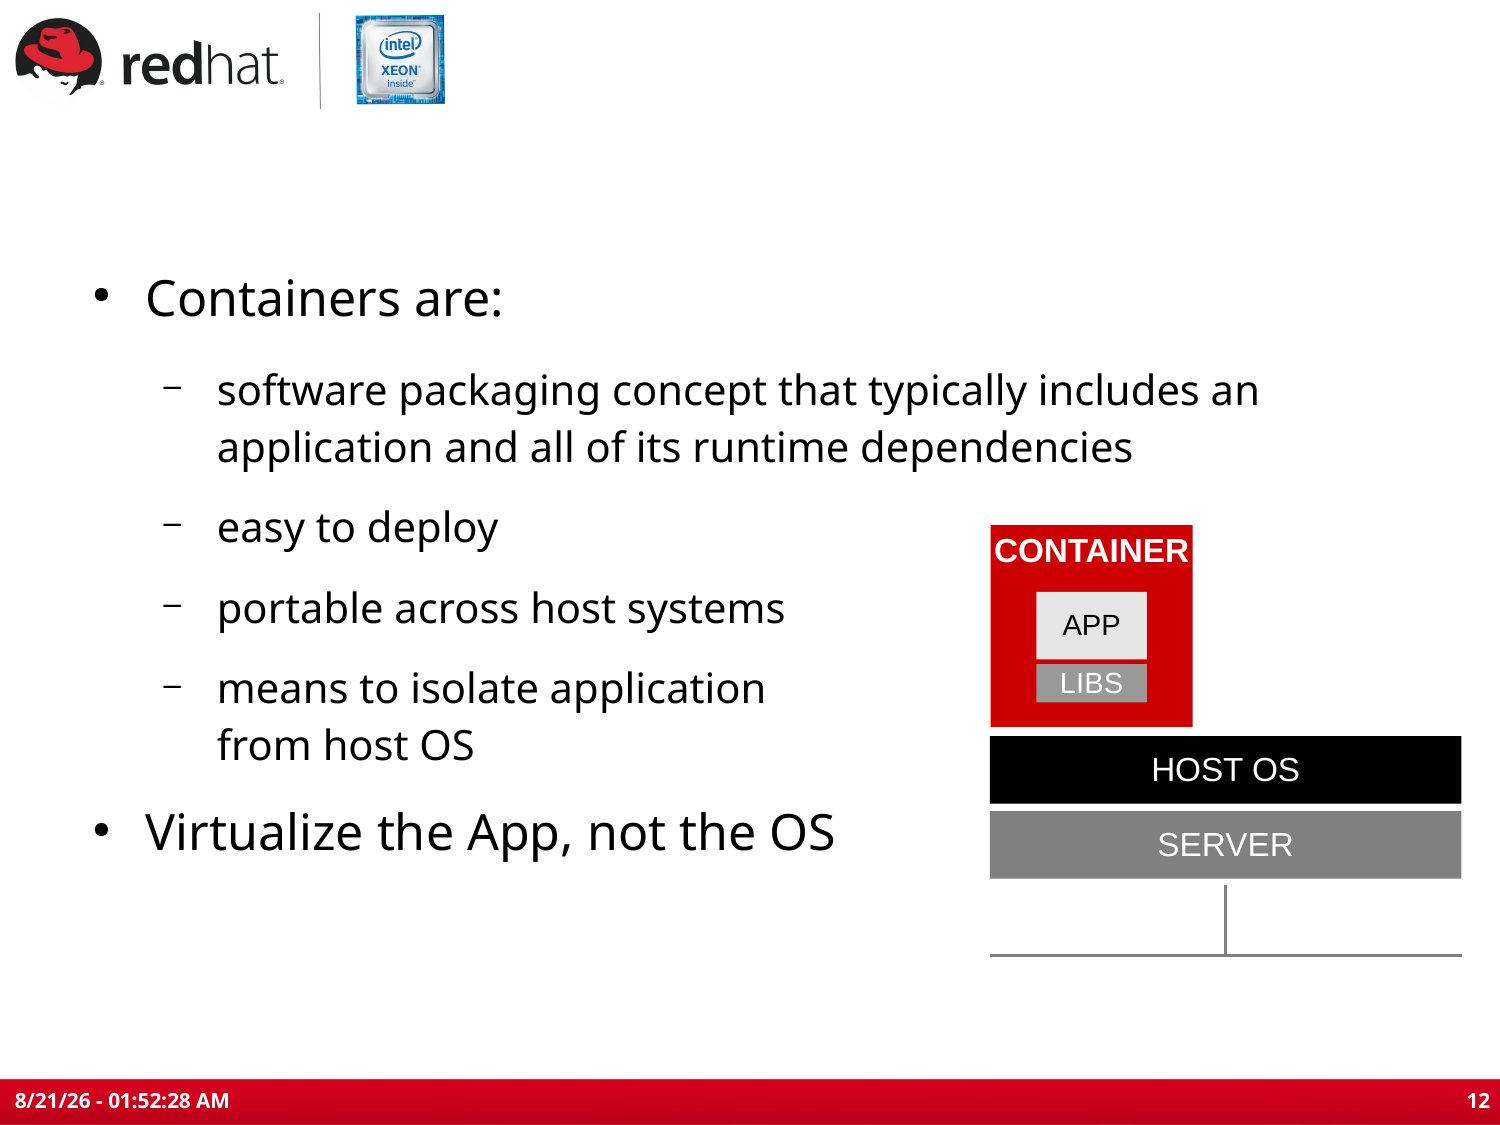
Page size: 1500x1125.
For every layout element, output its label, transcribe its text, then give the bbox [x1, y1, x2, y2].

picture [0, 1079, 1500, 1125]
text_box HOST OS [989, 736, 1462, 804]
text_box APP [1036, 591, 1147, 660]
text_box SERVER [989, 811, 1462, 879]
picture [16, 13, 445, 111]
list Containers are: software packaging concept that typically includes an application and all of its runtime dependencies easy to deploy portable across host systems means to isolate application from host OS Virtualize the App, not the OS [75, 262, 1426, 1081]
text_box LIBS [1036, 664, 1147, 703]
text_box CONTAINER [990, 525, 1193, 728]
